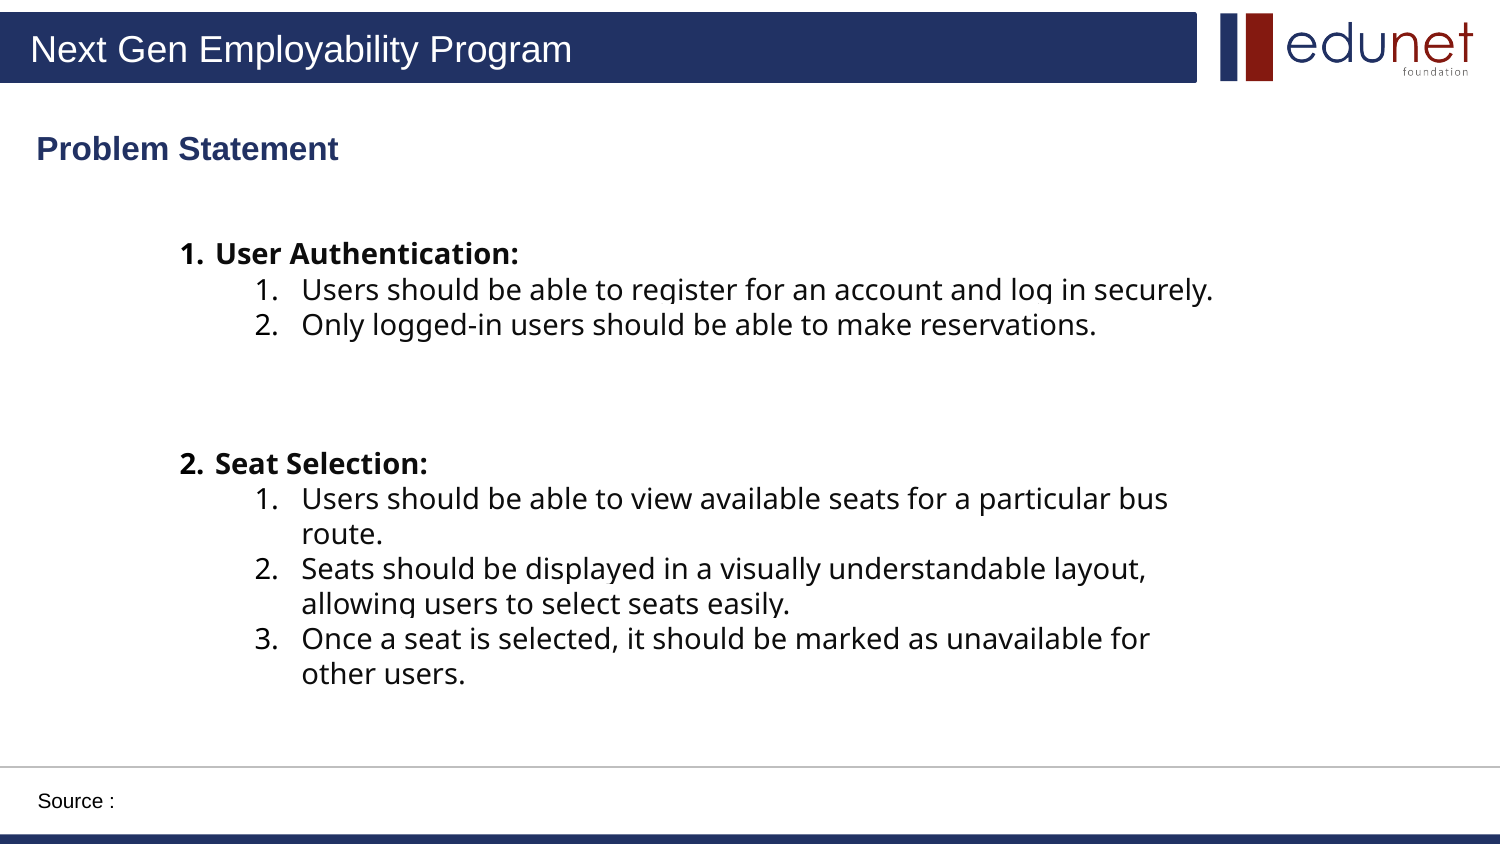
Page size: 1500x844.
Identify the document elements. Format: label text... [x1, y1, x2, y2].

text_box Source : [22, 773, 139, 826]
picture [1279, 14, 1482, 83]
title Problem Statement [21, 111, 504, 165]
text_box User Authentication: Users should be able to register for an account and log in securely. Only logged-in users should be able to make reservations. Seat Selection: Users should be able to view available seats for a particular bus route. Seats should be displayed in a visually understandable layout, allowing users to select seats easily. Once a seat is selected, it should be marked as unavailable for other users. [164, 228, 1248, 768]
